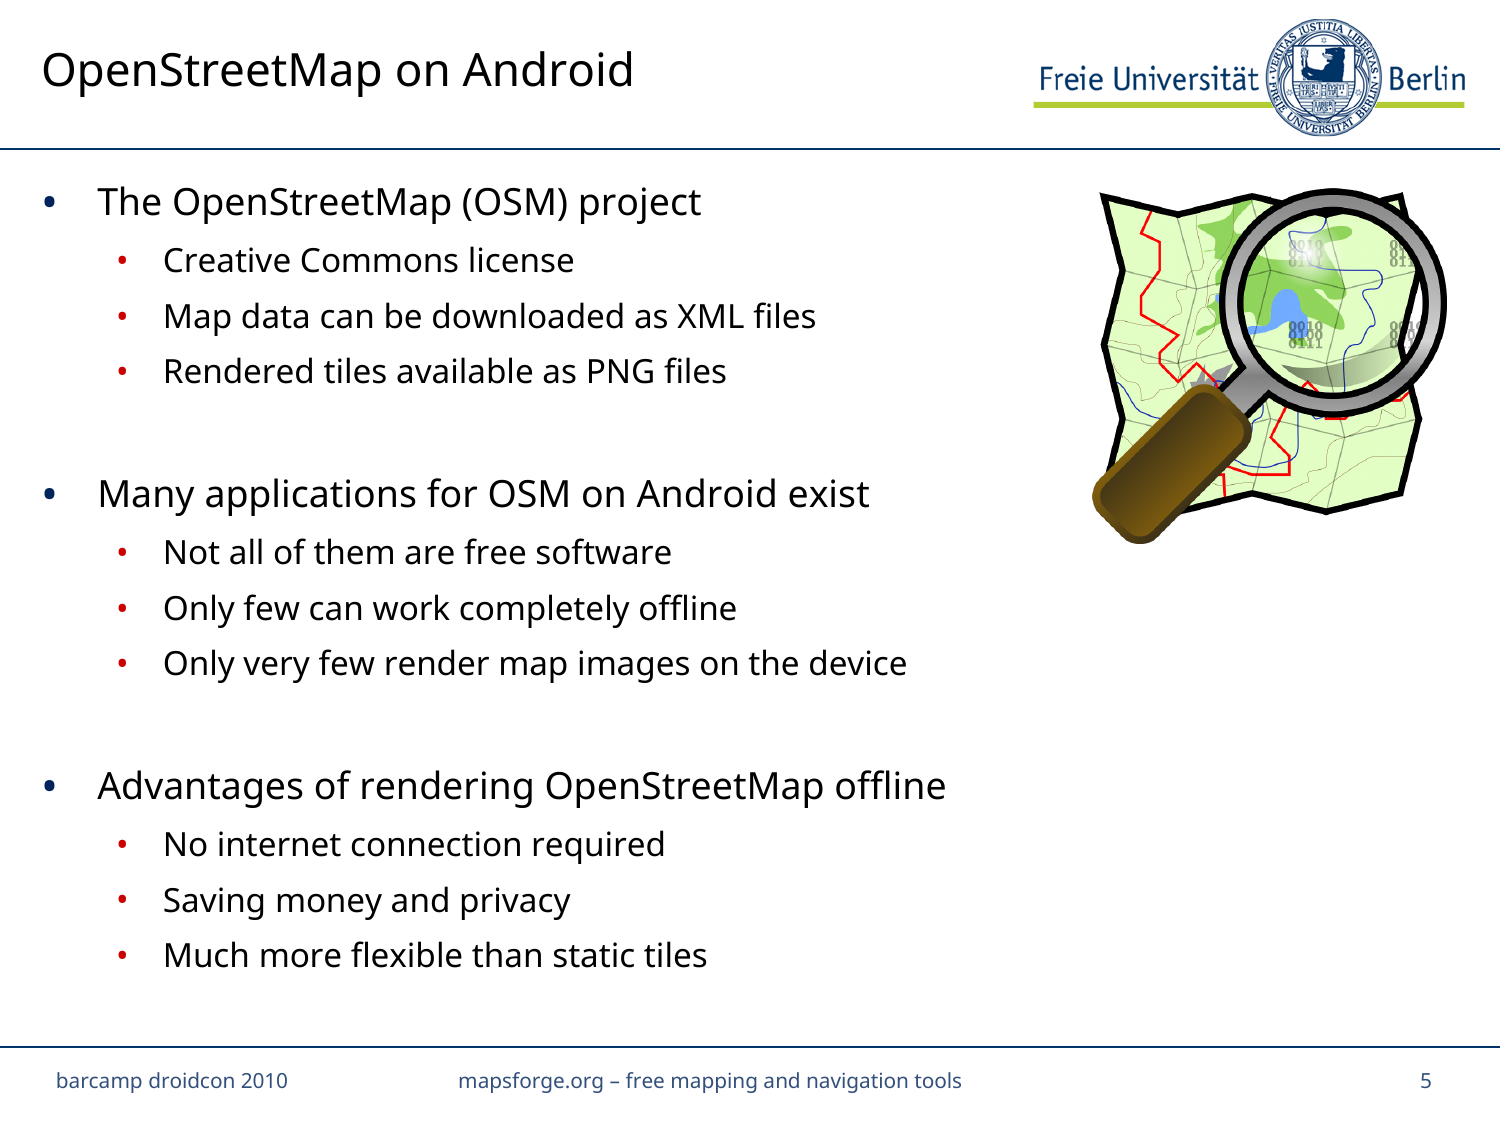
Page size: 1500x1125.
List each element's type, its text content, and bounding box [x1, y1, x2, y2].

picture [1033, 19, 1470, 137]
title OpenStreetMap on Android [41, 0, 1016, 138]
list The OpenStreetMap (OSM) project Creative Commons license Map data can be downloaded as XML files Rendered tiles available as PNG files Many applications for OSM on Android exist Not all of them are free software Only few can work completely offline Only very few render map images on the device Advantages of rendering OpenStreetMap offline No internet connection required Saving money and privacy Much more flexible than static tiles [41, 175, 1447, 919]
picture [1092, 188, 1447, 544]
